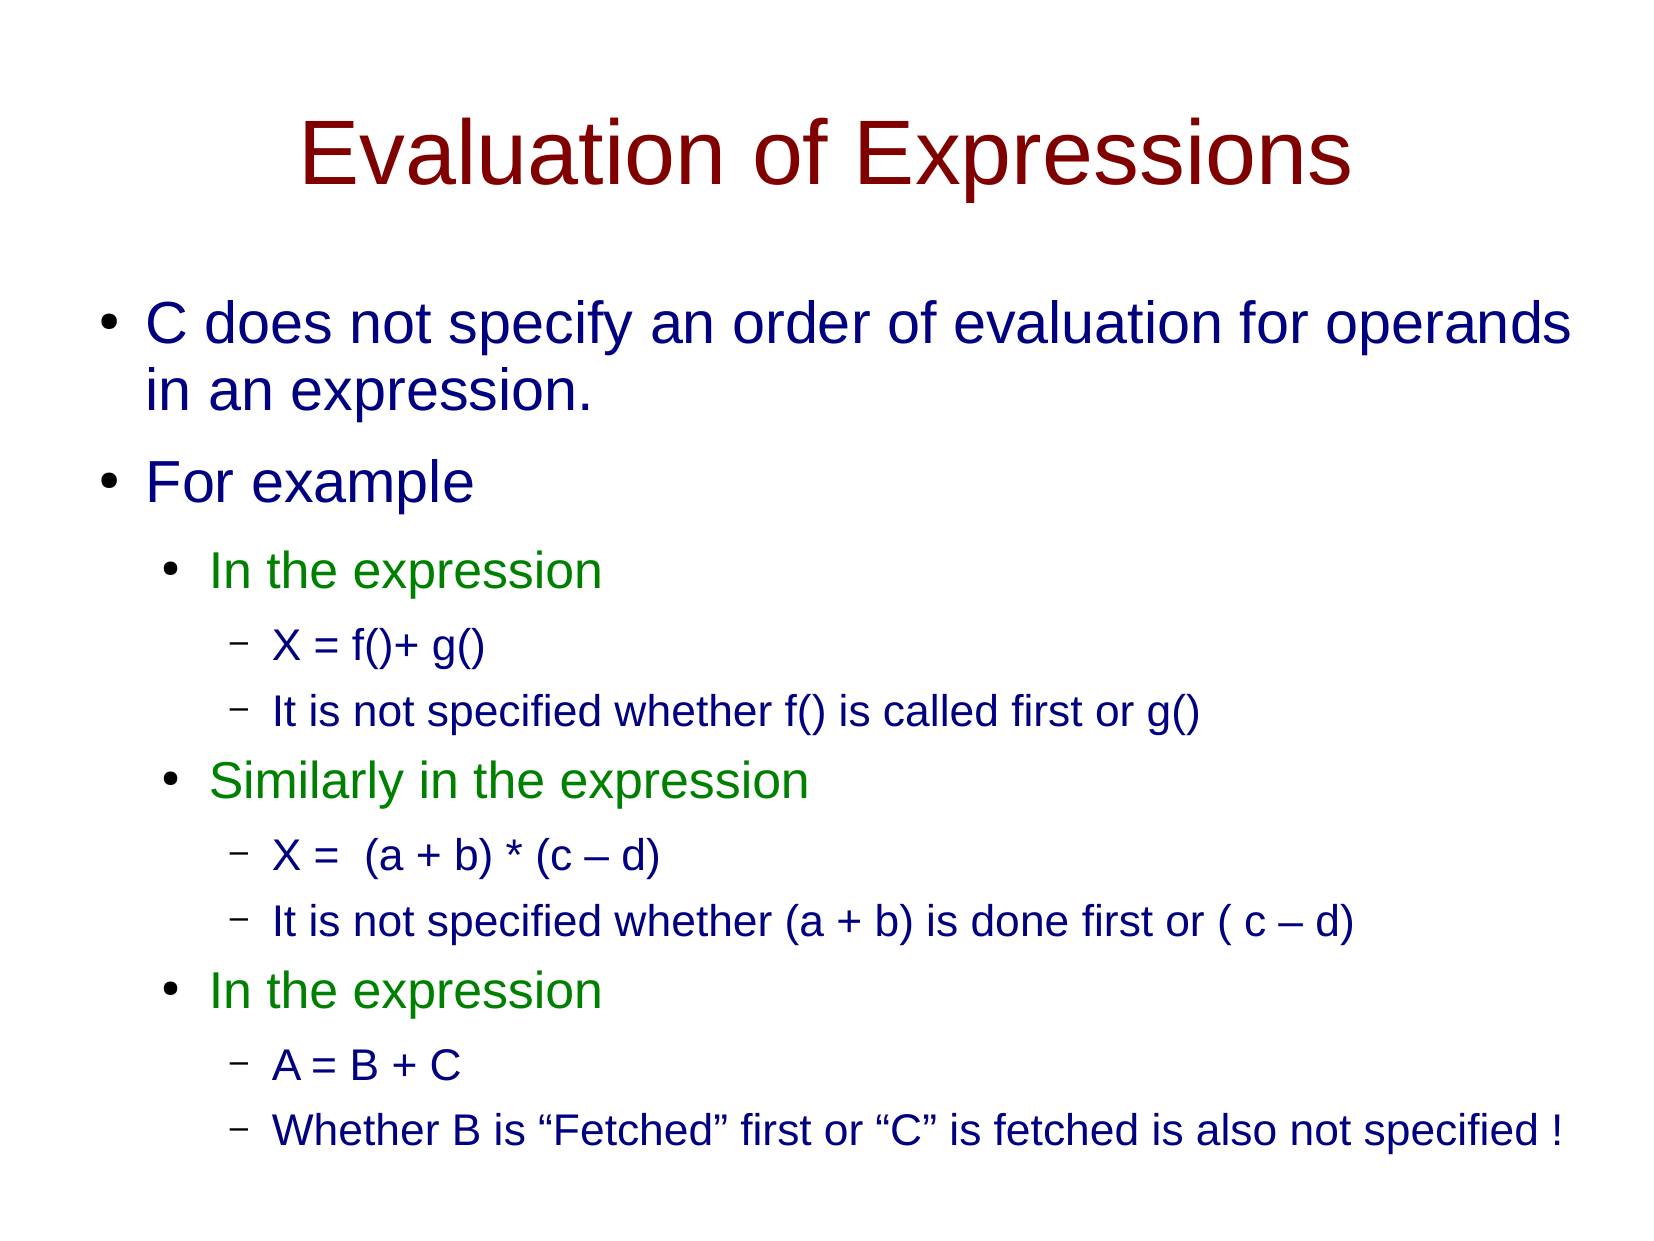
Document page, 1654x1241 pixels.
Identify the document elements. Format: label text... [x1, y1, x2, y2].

title Evaluation of Expressions [82, 49, 1571, 257]
list C does not specify an order of evaluation for operands in an expression. For example In the expression X = f()+ g() It is not specified whether f() is called first or g() Similarly in the expression X = (a + b) * (c – d) It is not specified whether (a + b) is done first or ( c – d) In the expression A = B + C Whether B is “Fetched” first or “C” is fetched is also not specified ! [82, 290, 1607, 1170]
